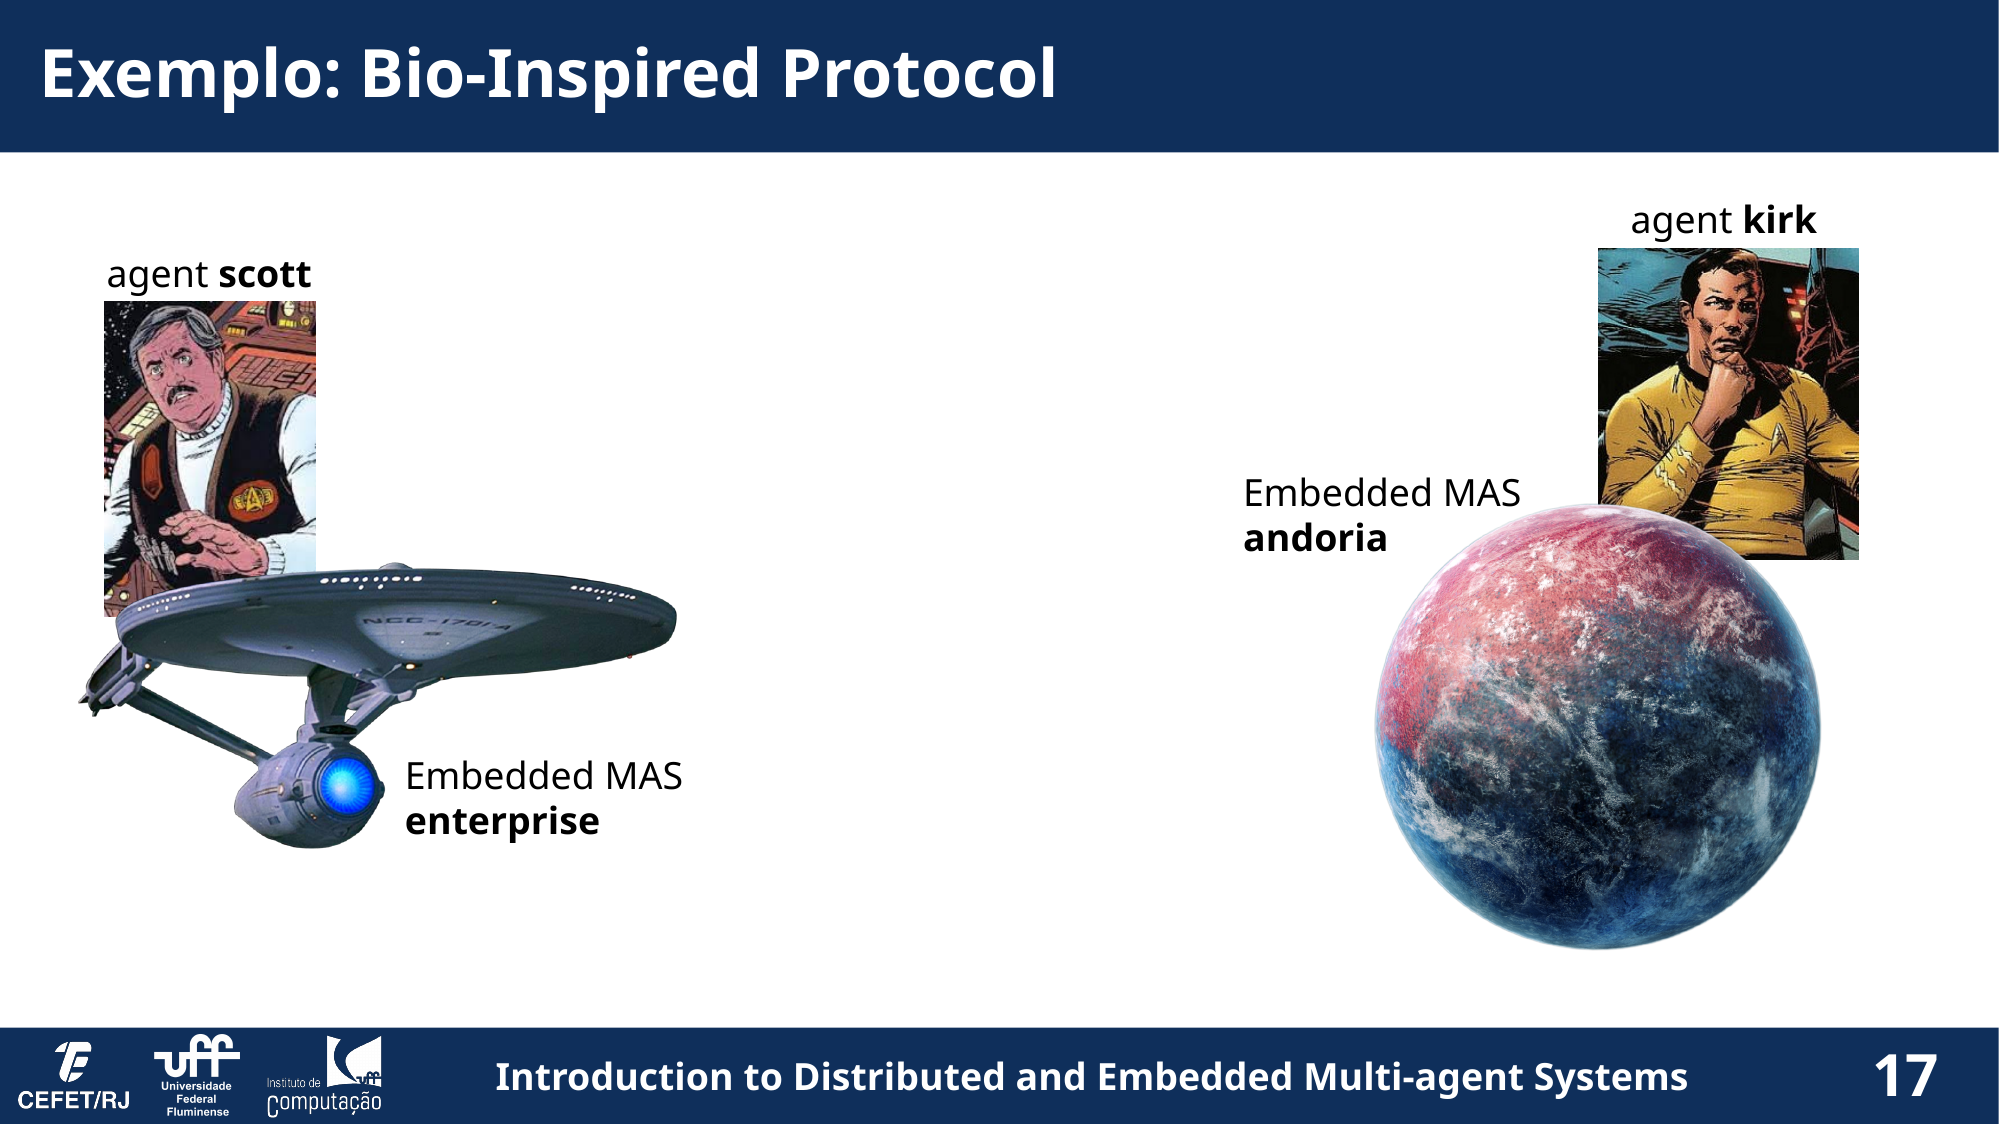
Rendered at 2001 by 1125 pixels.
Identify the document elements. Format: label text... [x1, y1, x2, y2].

text_box agent kirk [1615, 188, 1878, 249]
text_box Exemplo: Bio-Inspired Protocol [25, 23, 1999, 119]
text_box Embedded MAS enterprise [390, 745, 728, 850]
picture [77, 303, 677, 849]
picture [153, 1033, 241, 1121]
text_box Embedded MAS andoria [1228, 461, 1567, 567]
picture [1373, 248, 1859, 951]
picture [265, 1033, 383, 1118]
picture [18, 1021, 129, 1125]
text_box agent scott [91, 242, 354, 303]
